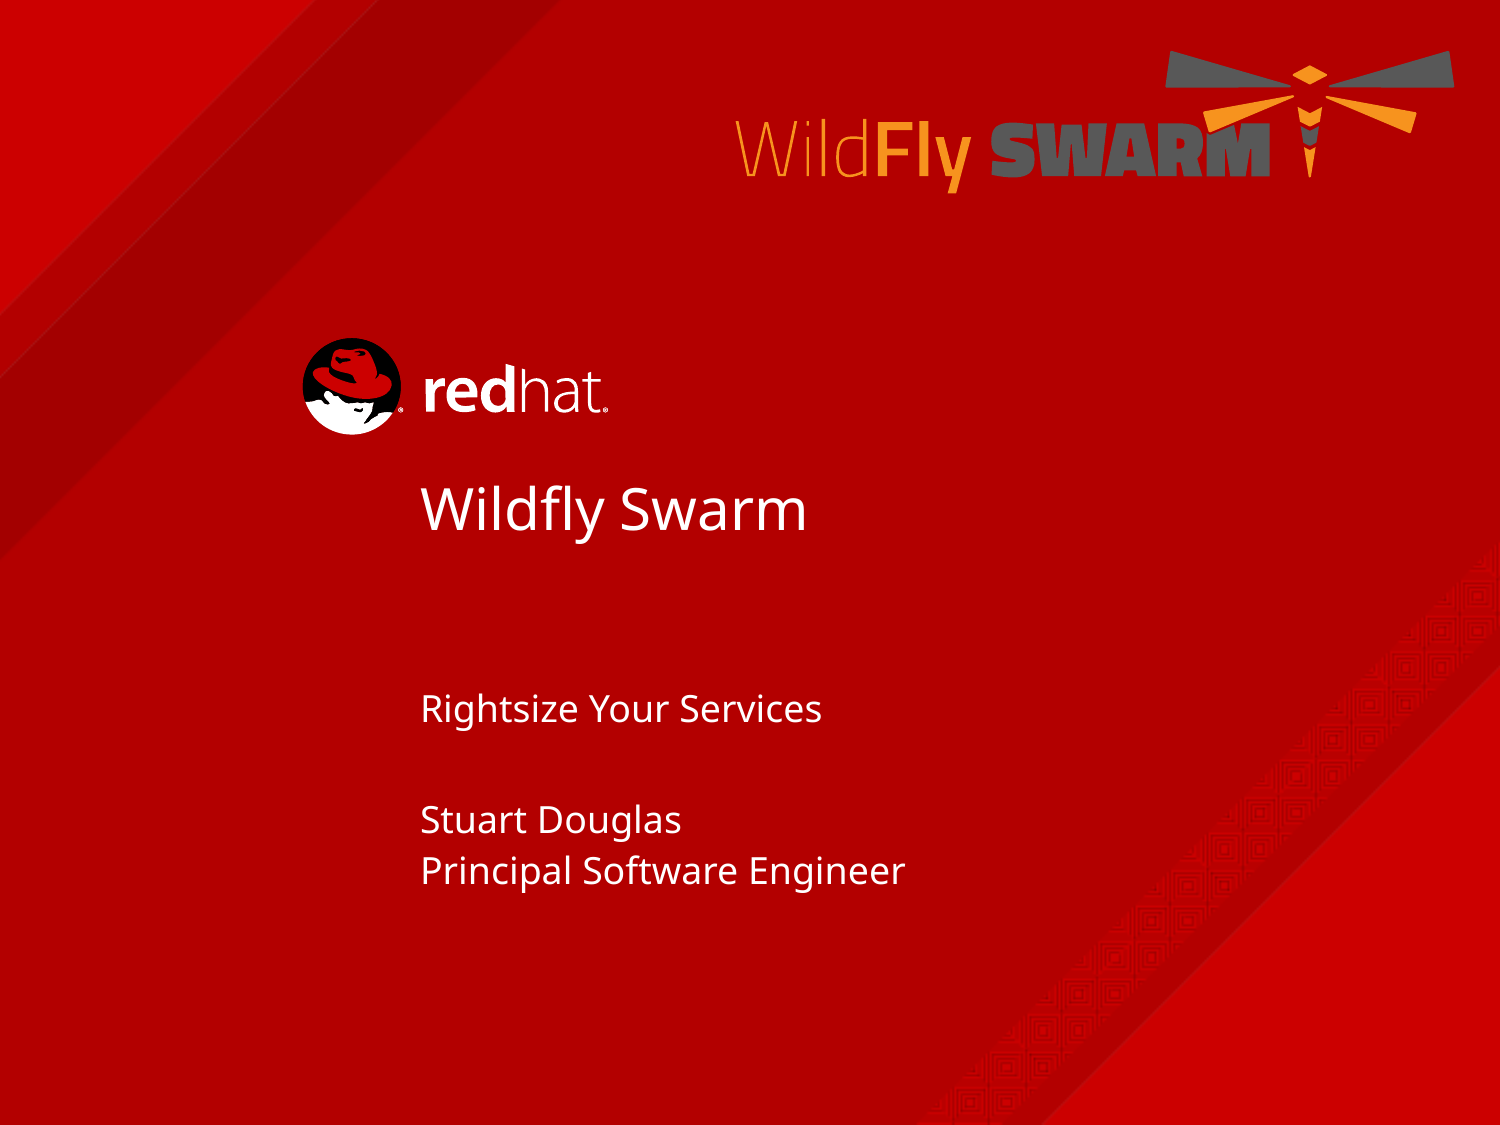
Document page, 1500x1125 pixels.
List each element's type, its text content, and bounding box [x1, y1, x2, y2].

title Wildfly Swarm [420, 467, 1381, 616]
picture [0, 0, 1500, 1125]
subtitle Rightsize Your Services Stuart Douglas Principal Software Engineer [420, 682, 1411, 944]
